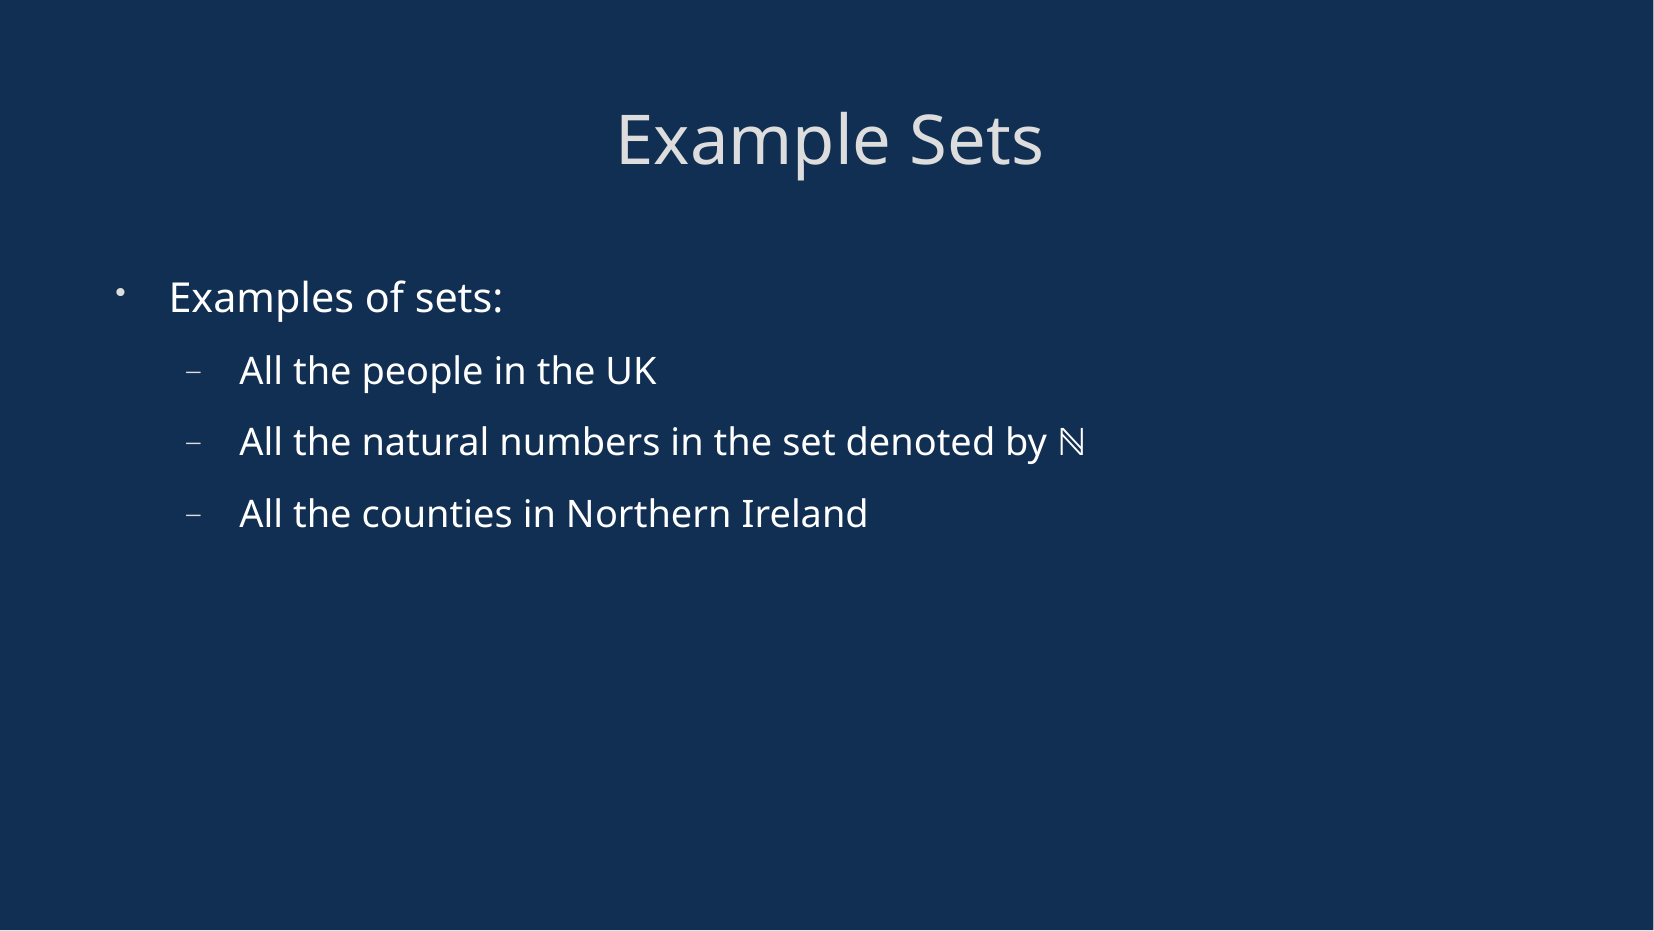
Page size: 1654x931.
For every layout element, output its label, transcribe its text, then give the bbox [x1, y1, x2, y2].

list Examples of sets: All the people in the UK All the natural numbers in the set denoted by ℕ All the counties in Northern Ireland [97, 268, 1563, 806]
title Example Sets [97, 56, 1563, 220]
